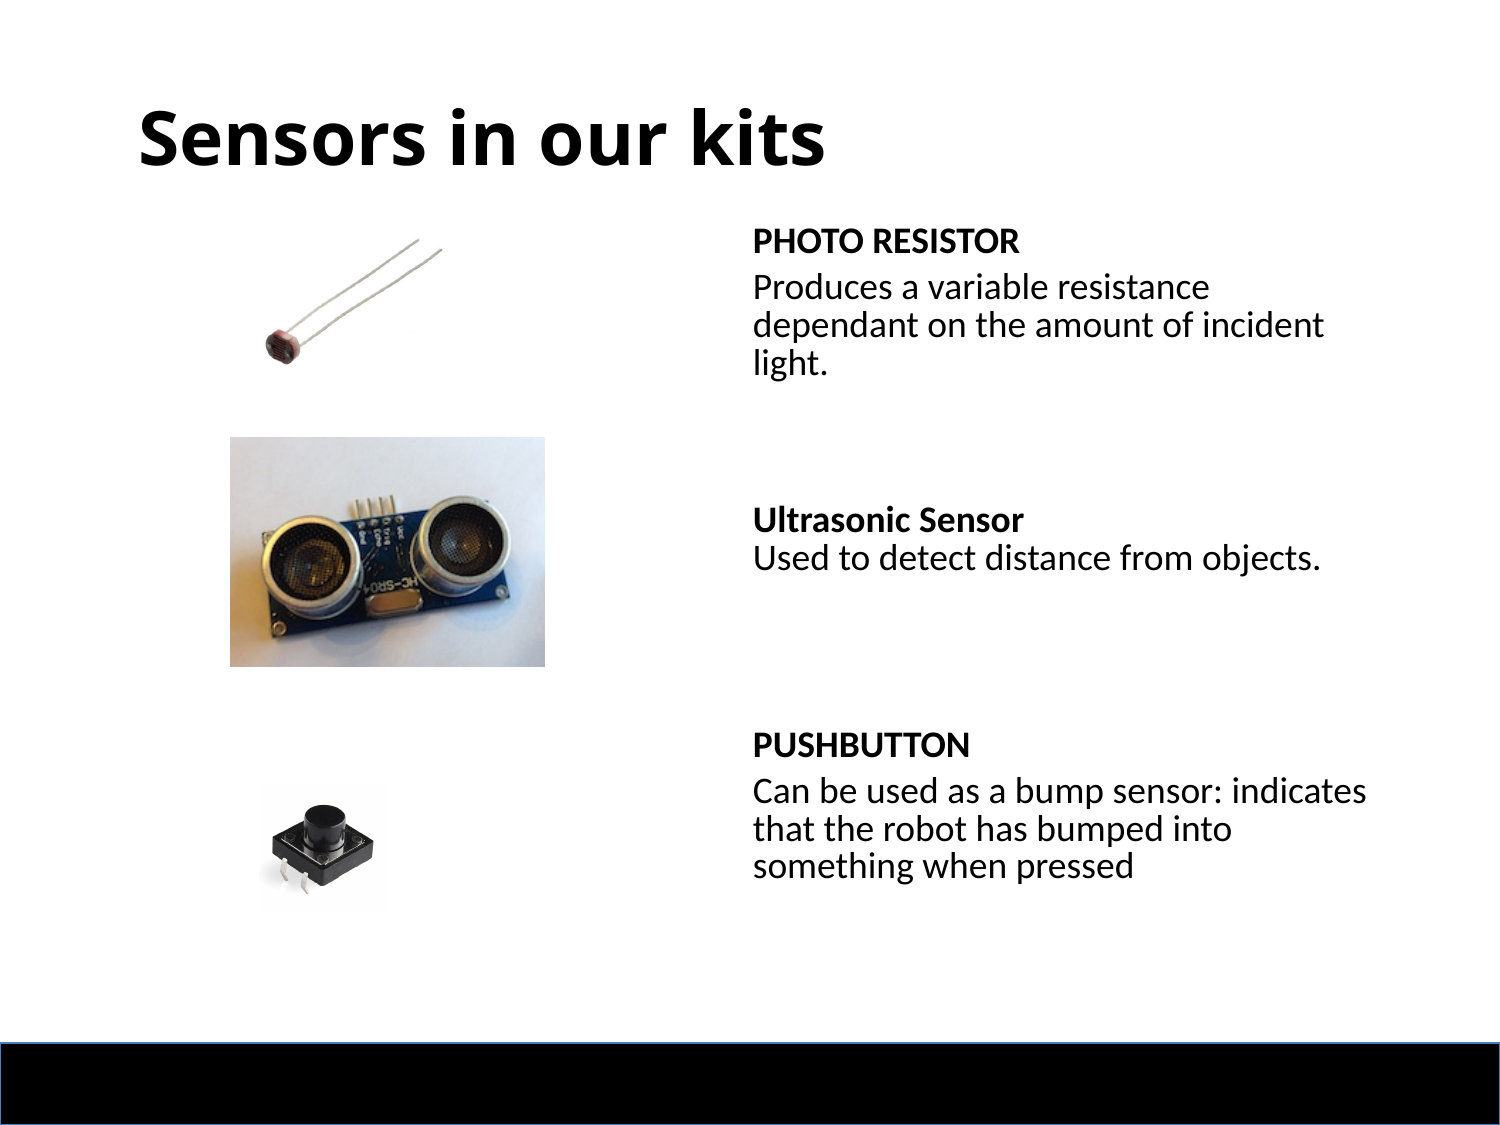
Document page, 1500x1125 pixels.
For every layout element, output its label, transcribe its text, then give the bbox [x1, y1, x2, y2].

picture [230, 437, 545, 667]
picture [259, 783, 388, 912]
list [123, 225, 1383, 1005]
table_header [124, 226, 753, 504]
title Sensors in our kits [123, 82, 1383, 174]
table_cell [124, 729, 753, 966]
picture [237, 228, 460, 377]
table_cell Ultrasonic Sensor Used to detect distance from objects. [753, 504, 1382, 729]
table_cell [124, 504, 753, 729]
table_cell PUSHBUTTON Can be used as a bump sensor: indicates that the robot has bumped into something when pressed [753, 729, 1382, 966]
table_header PHOTO RESISTOR Produces a variable resistance dependant on the amount of incident light. [753, 226, 1382, 504]
